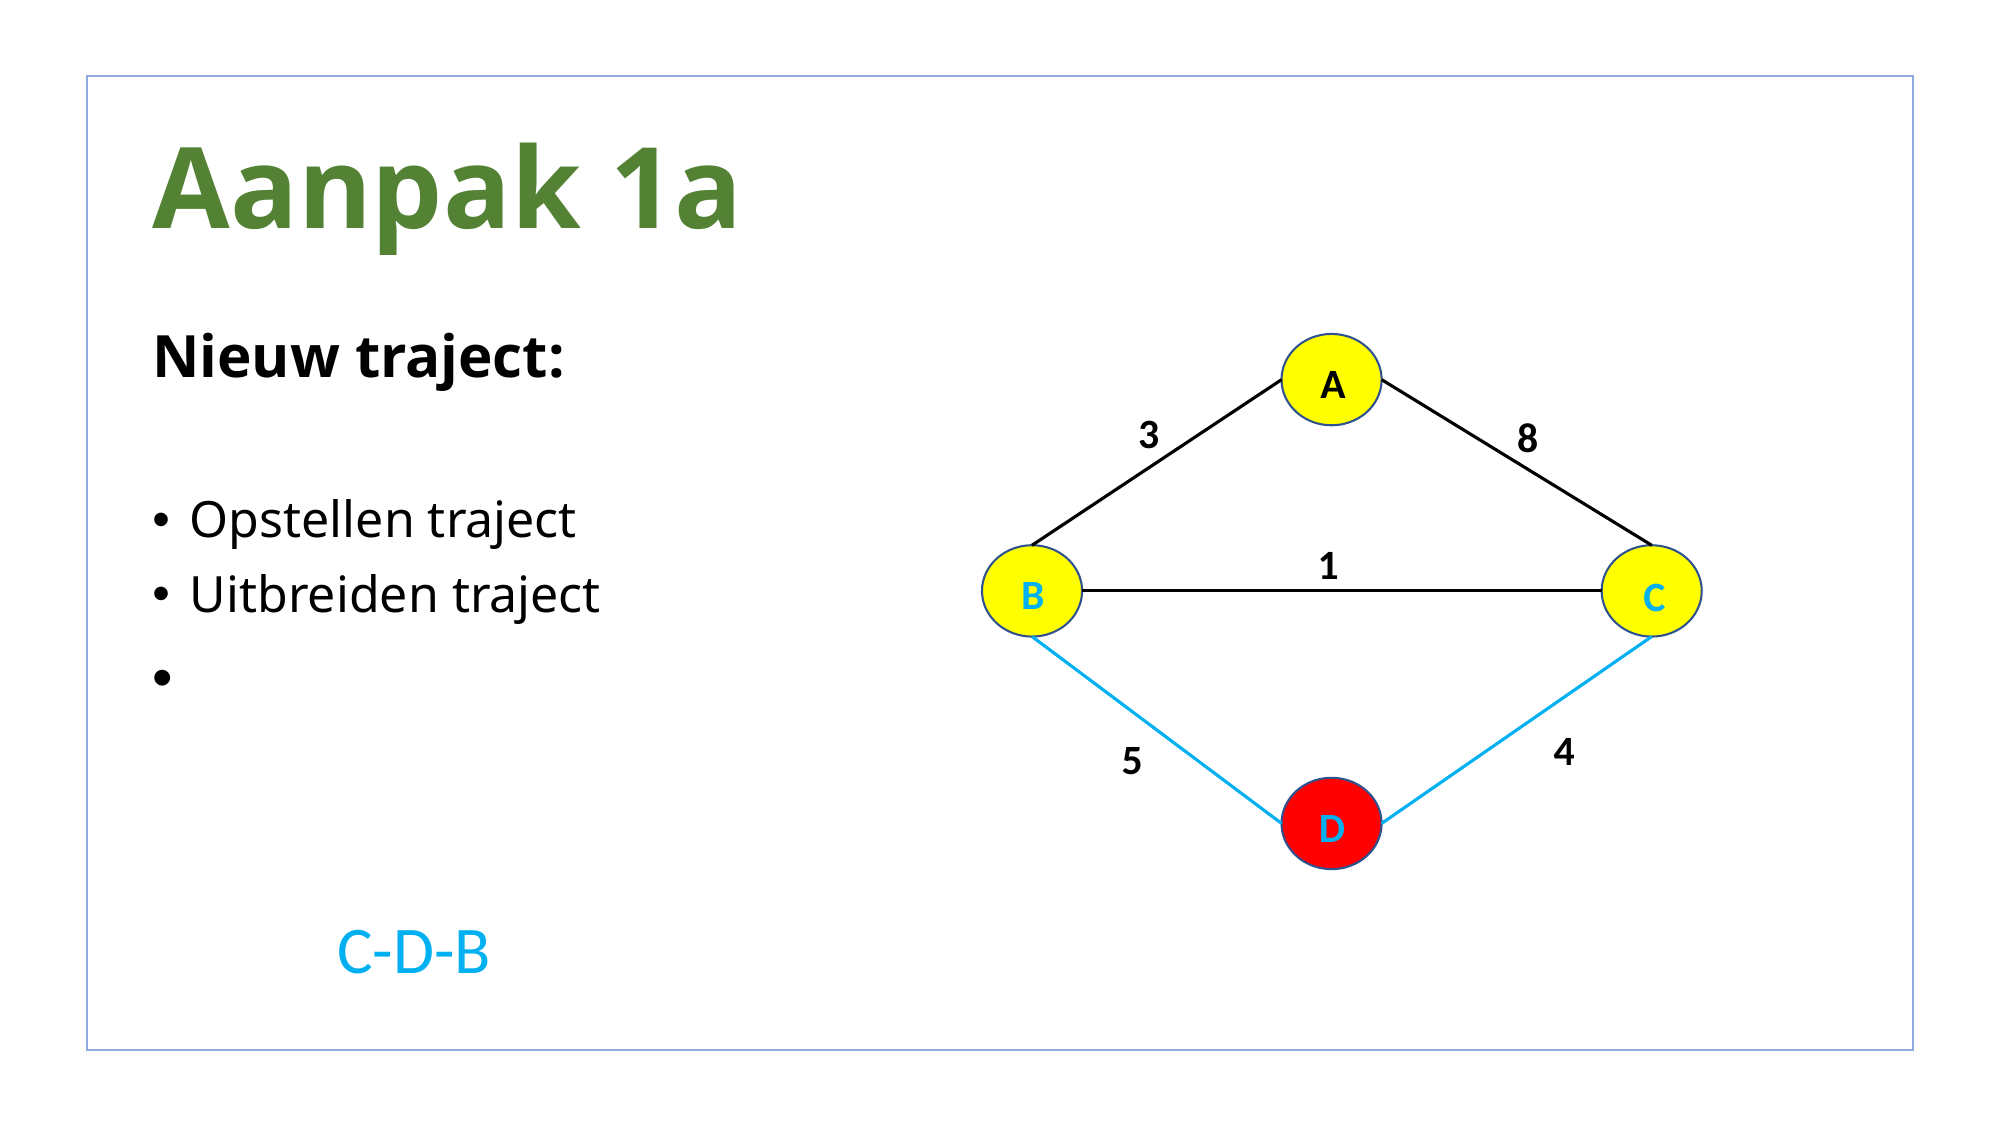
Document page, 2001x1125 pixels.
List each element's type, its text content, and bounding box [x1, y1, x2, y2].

title Aanpak 1a [137, 83, 1863, 302]
list Nieuw traject: Opstellen traject Uitbreiden traject C-D-B [137, 319, 1863, 1034]
text_box [87, 76, 1913, 1050]
